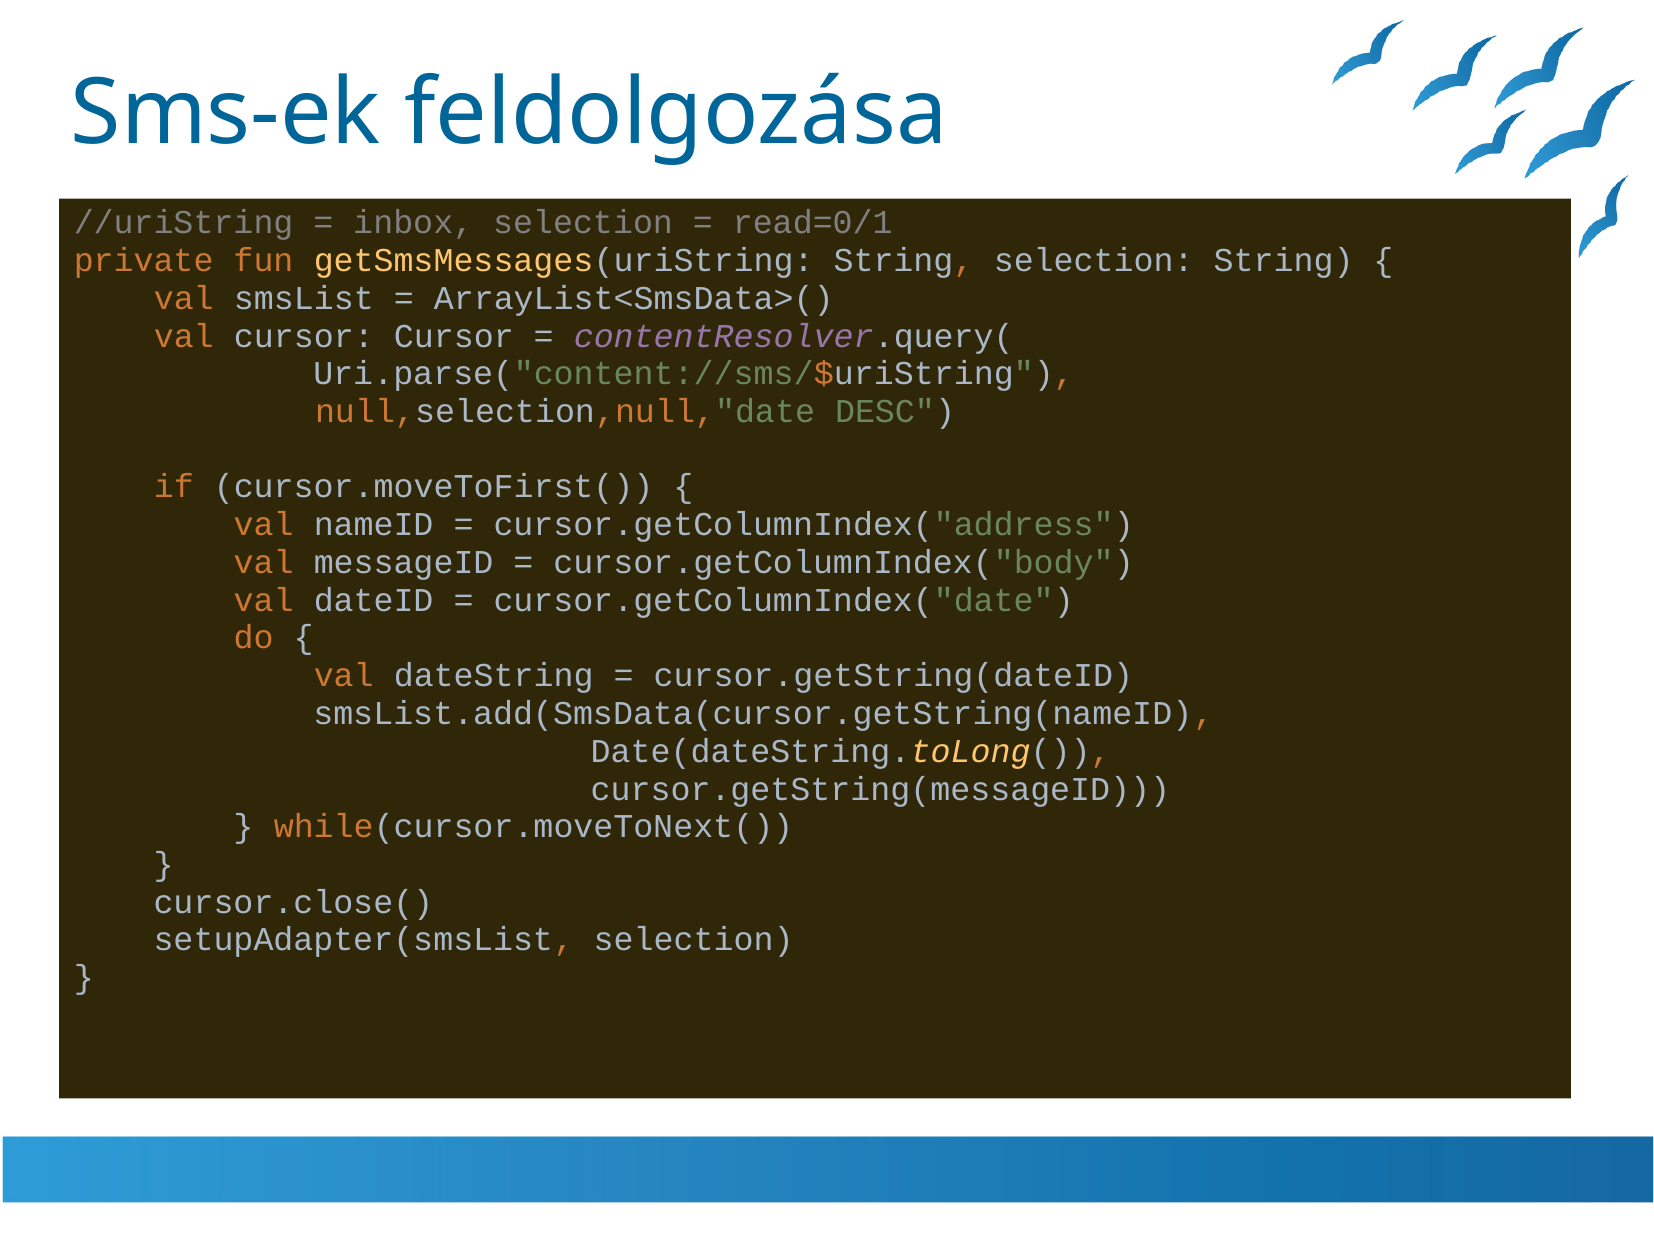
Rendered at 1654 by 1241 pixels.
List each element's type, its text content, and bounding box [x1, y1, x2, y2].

picture [0, 0, 1654, 1241]
title Sms-ek feldolgozása [70, 50, 1430, 166]
text_box //uriString = inbox, selection = read=0/1 private fun getSmsMessages(uriString: String, selection: String) { val smsList = ArrayList<SmsData>() val cursor: Cursor = contentResolver.query( Uri.parse("content://sms/$uriString"), null,selection,null,"date DESC") if (cursor.moveToFirst()) { val nameID = cursor.getColumnIndex("address") val messageID = cursor.getColumnIndex("body") val dateID = cursor.getColumnIndex("date") do { val dateString = cursor.getString(dateID) smsList.add(SmsData(cursor.getString(nameID), Date(dateString.toLong()), cursor.getString(messageID))) } while(cursor.moveToNext()) } cursor.close() setupAdapter(smsList, selection) } [59, 198, 1571, 1099]
